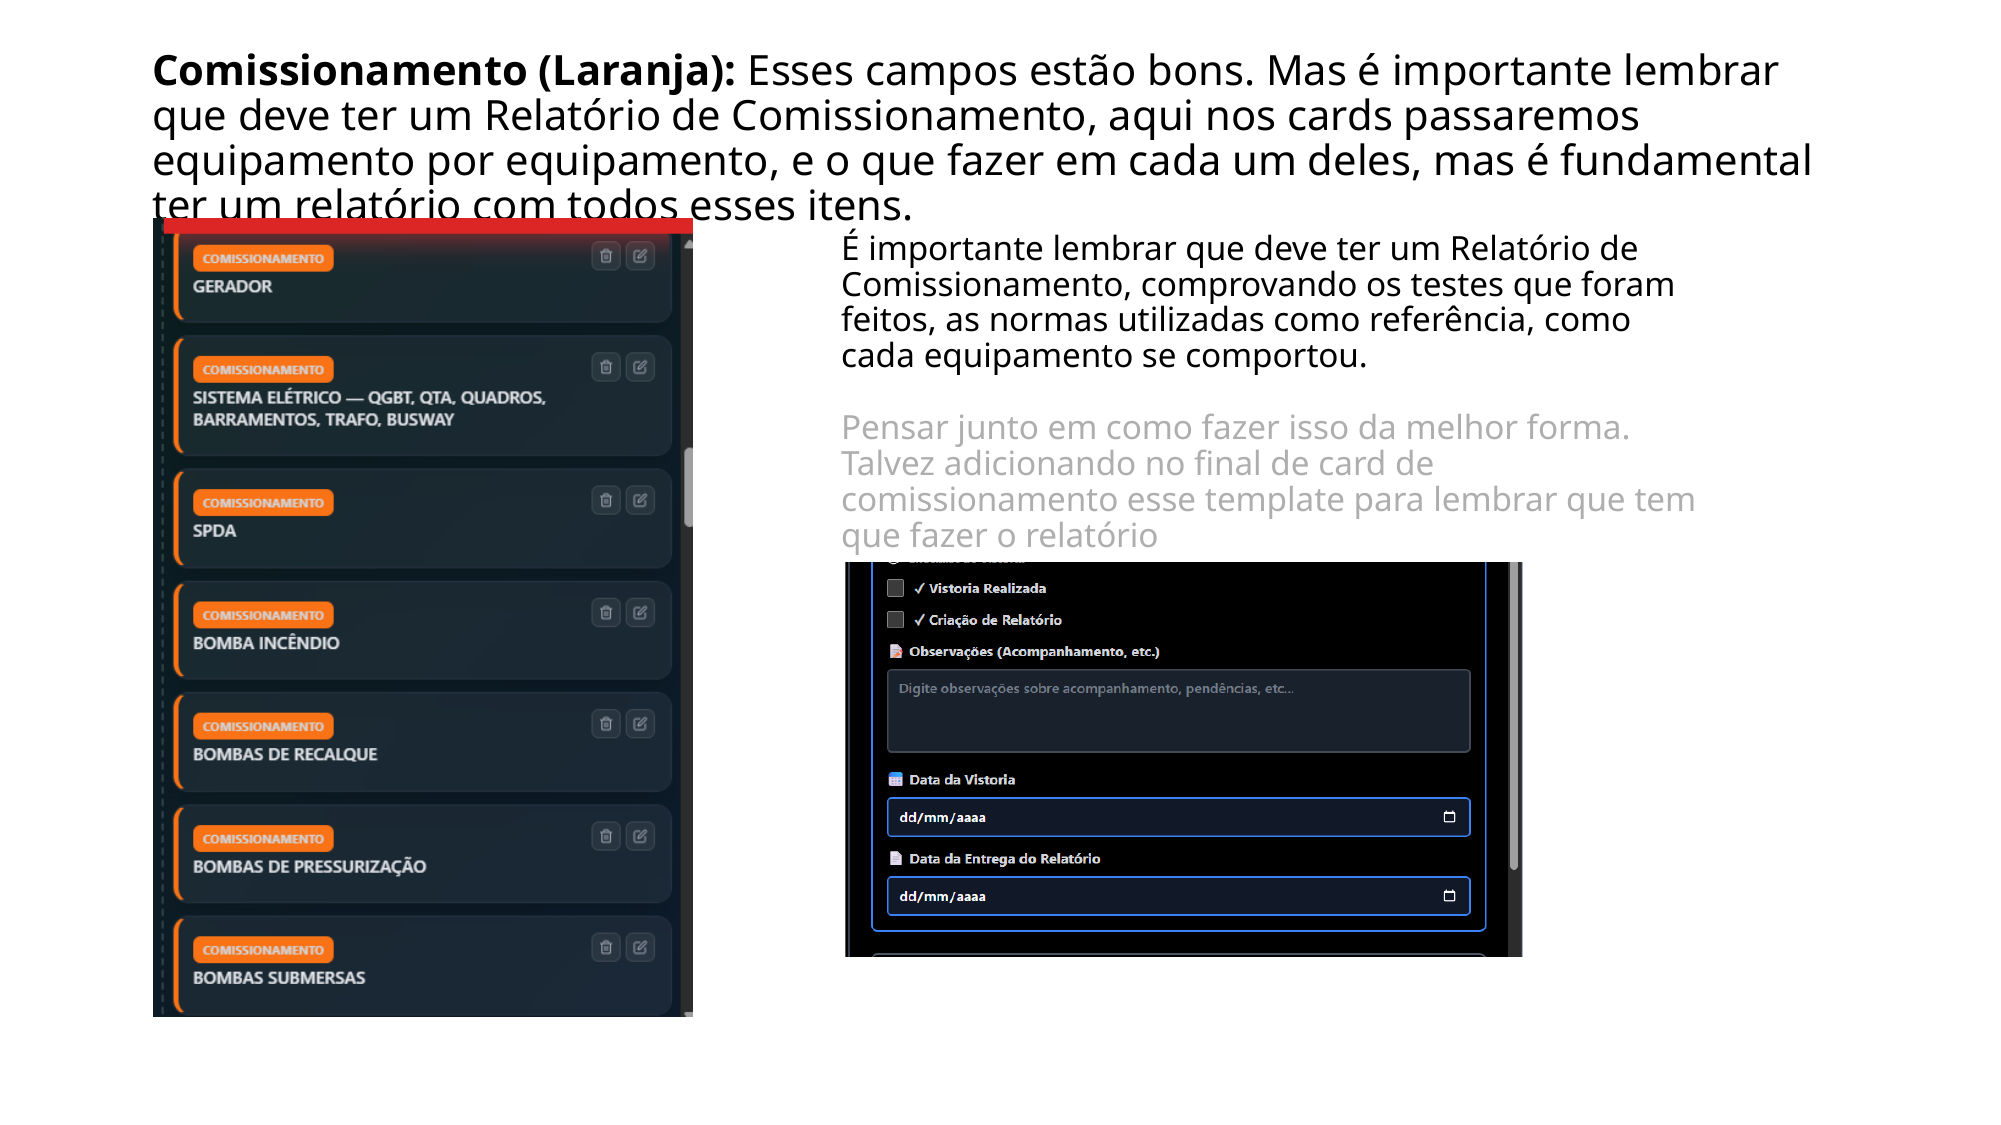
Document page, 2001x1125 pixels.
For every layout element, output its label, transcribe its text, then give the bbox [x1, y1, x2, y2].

title Comissionamento (Laranja): Esses campos estão bons. Mas é importante lembrar que deve ter um Relatório de Comissionamento, aqui nos cards passaremos equipamento por equipamento, e o que fazer em cada um deles, mas é fundamental ter um relatório com todos esses itens. [137, 60, 1863, 219]
picture [845, 562, 1523, 957]
picture [153, 218, 693, 1017]
text_box É importante lembrar que deve ter um Relatório de Comissionamento, comprovando os testes que foram feitos, as normas utilizadas como referência, como cada equipamento se comportou. Pensar junto em como fazer isso da melhor forma. Talvez adicionando no final de card de comissionamento esse template para lembrar que tem que fazer o relatório [826, 248, 1730, 537]
